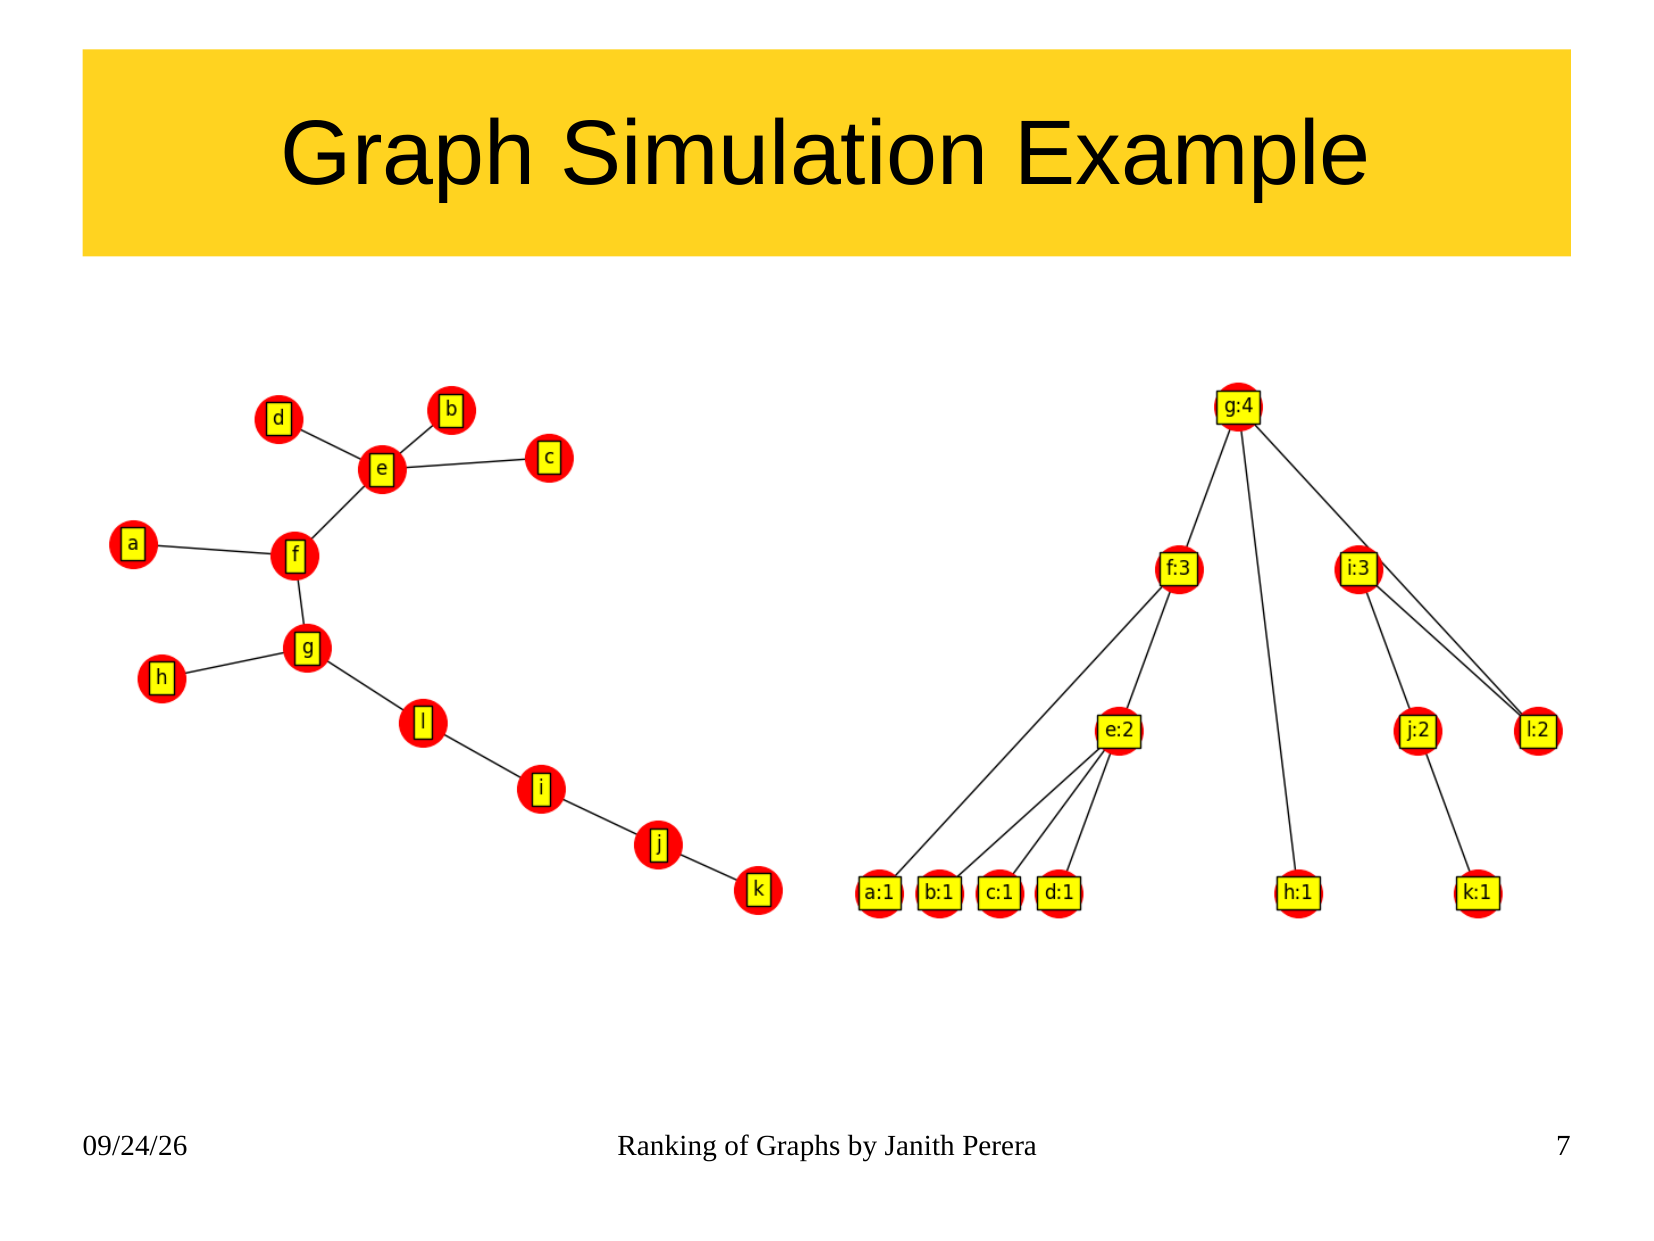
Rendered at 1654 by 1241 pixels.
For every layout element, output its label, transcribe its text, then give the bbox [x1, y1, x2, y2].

picture [82, 377, 809, 923]
picture [845, 377, 1572, 923]
title Graph Simulation Example [82, 49, 1571, 257]
